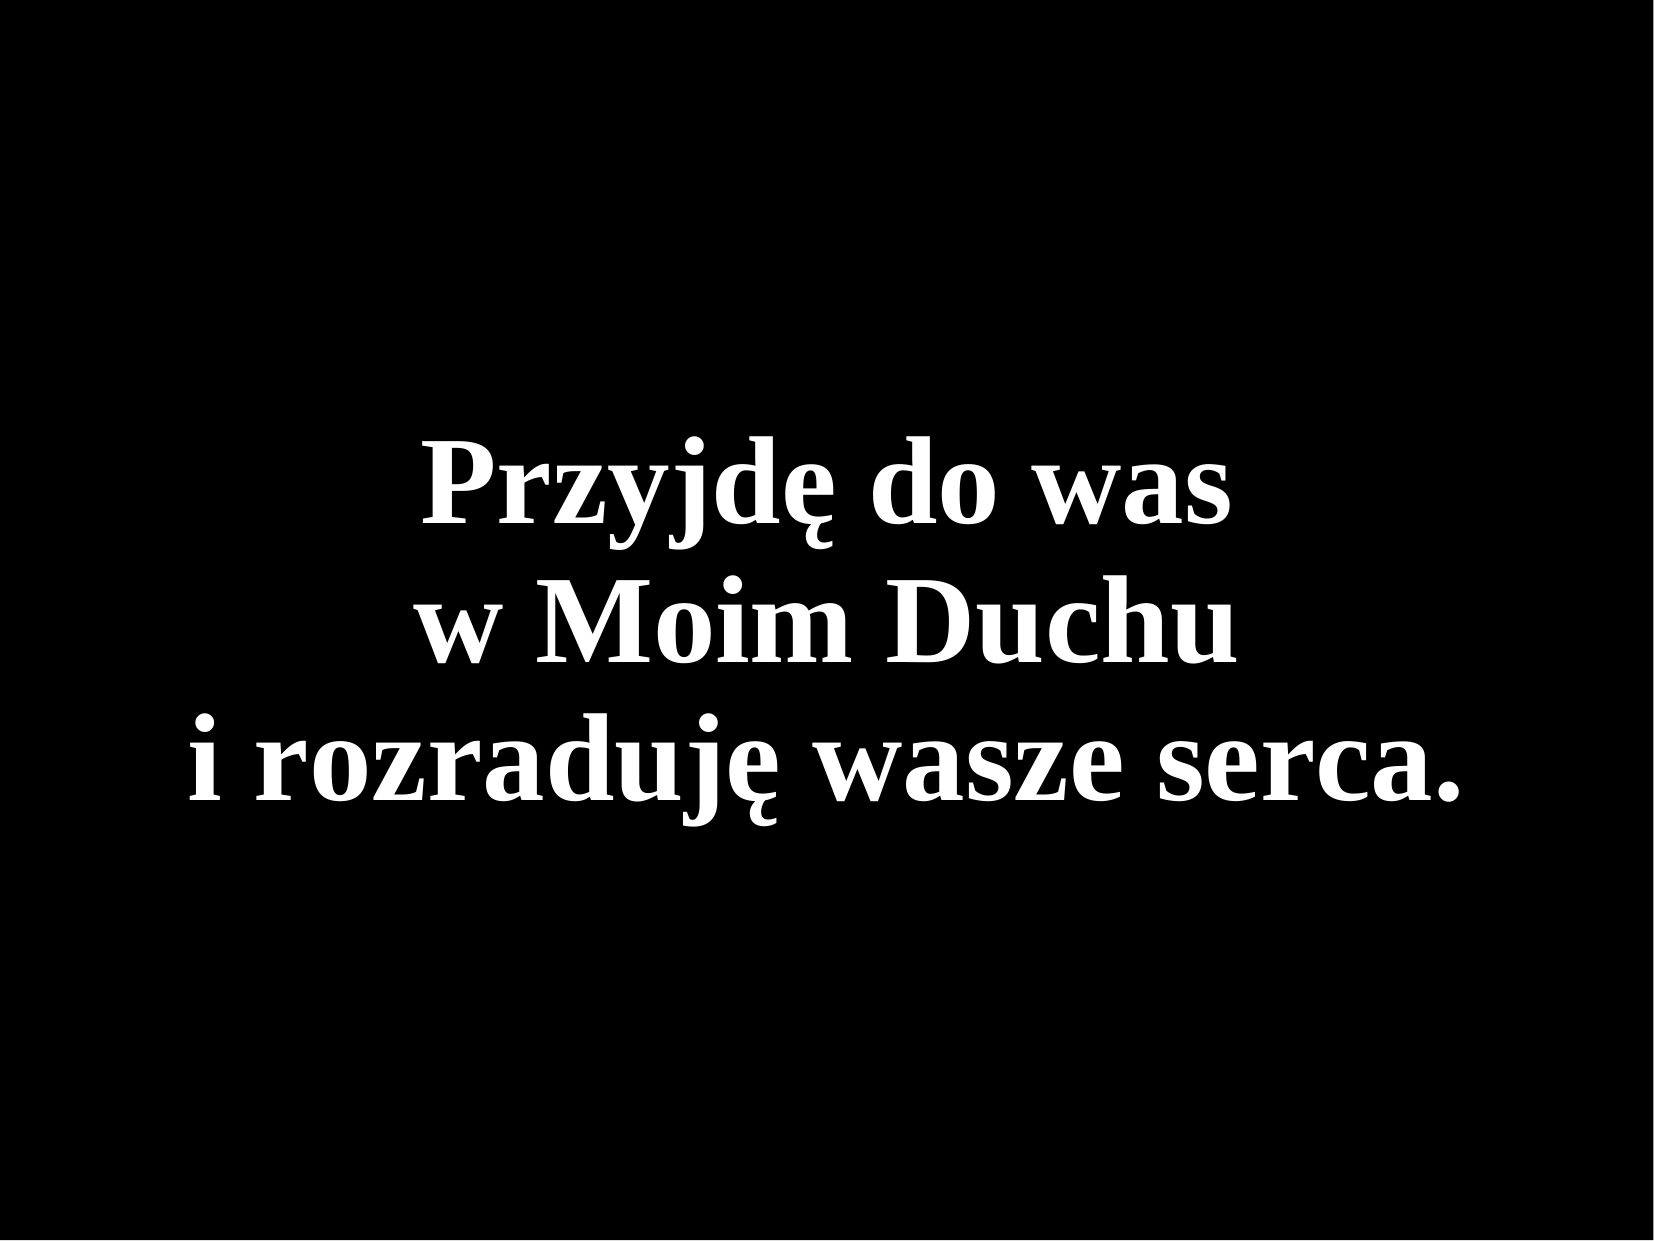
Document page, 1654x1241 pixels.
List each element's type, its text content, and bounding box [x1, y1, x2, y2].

title Przyjdę do was w Moim Duchu i rozraduję wasze serca. [0, 0, 1654, 1241]
